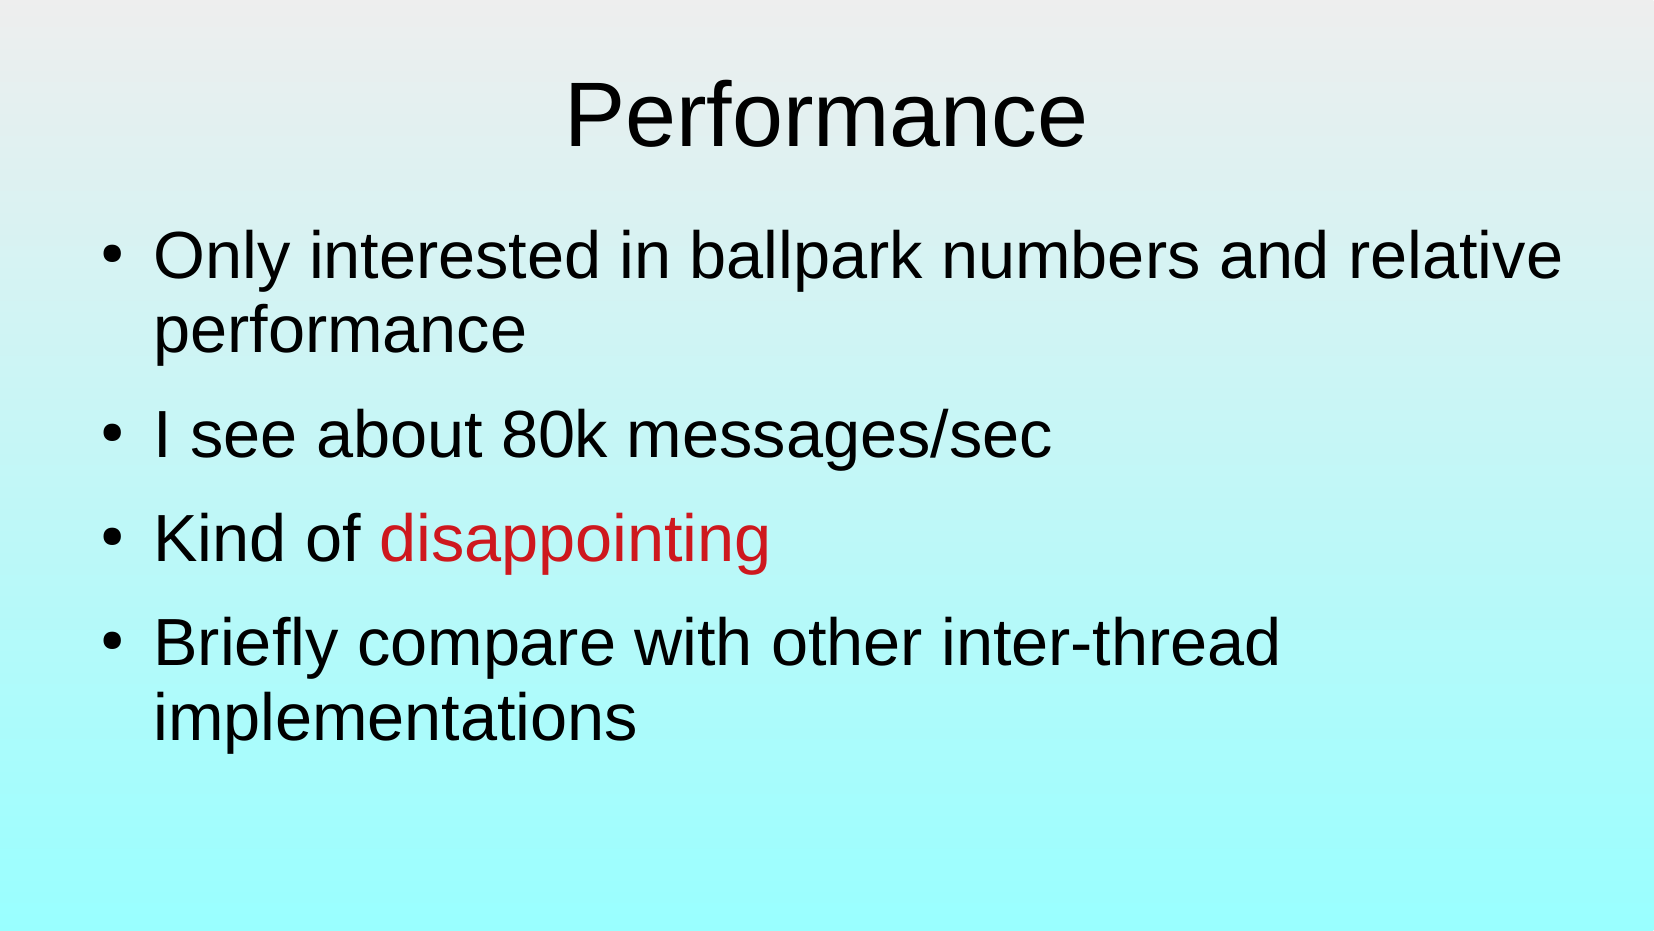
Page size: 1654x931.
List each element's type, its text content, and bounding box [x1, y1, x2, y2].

title Performance [82, 37, 1571, 193]
list Only interested in ballpark numbers and relative performance I see about 80k messages/sec Kind of disappointing Briefly compare with other inter-thread implementations [82, 217, 1571, 758]
